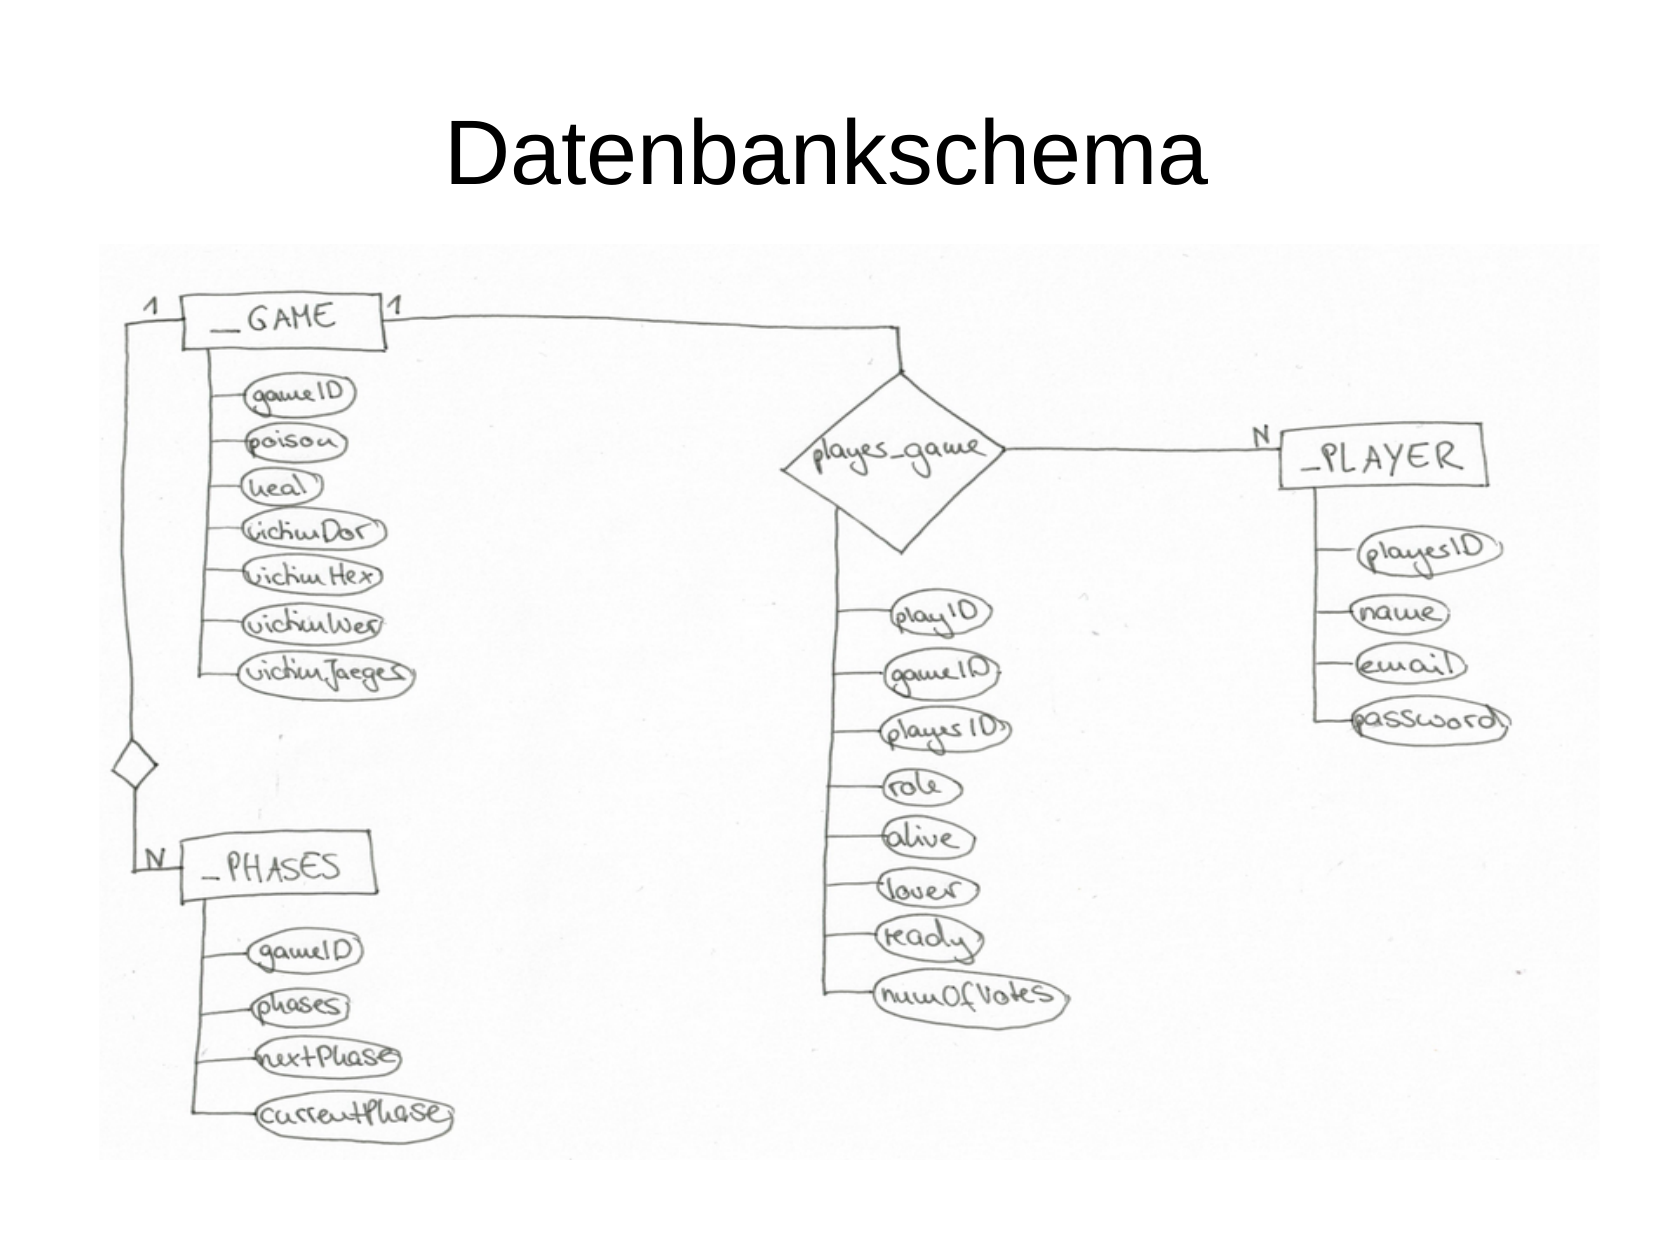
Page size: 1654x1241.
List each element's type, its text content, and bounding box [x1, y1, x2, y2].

picture [99, 244, 1600, 1160]
title Datenbankschema [82, 49, 1571, 257]
